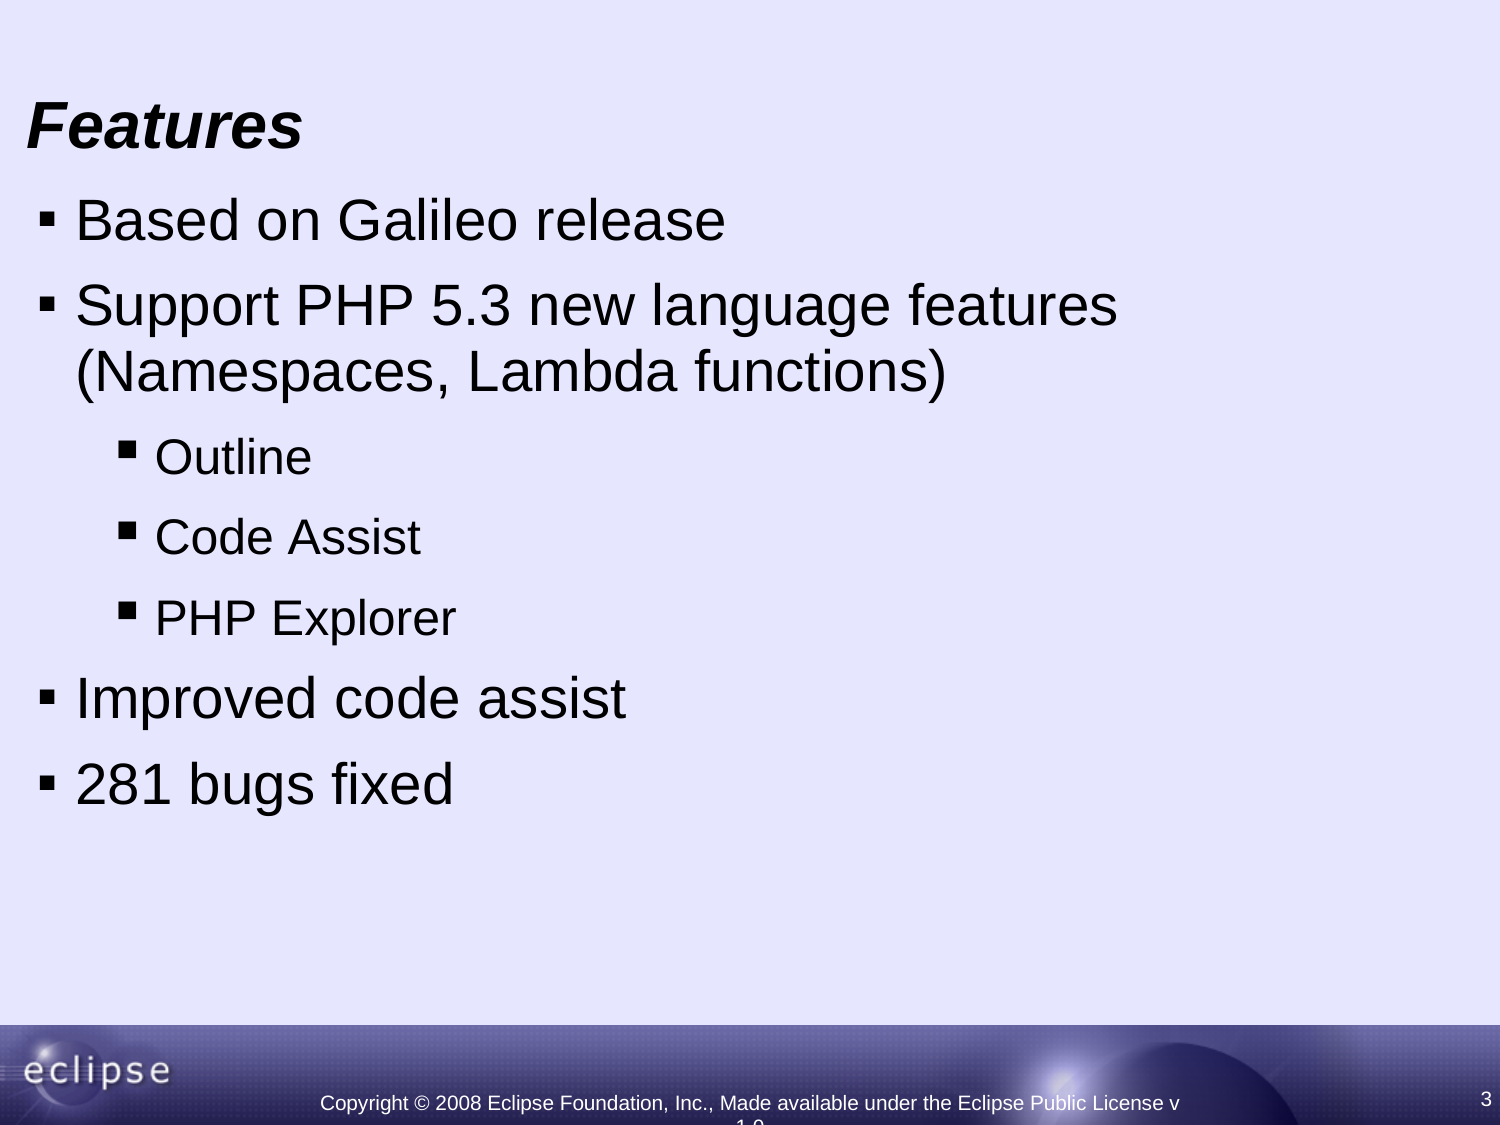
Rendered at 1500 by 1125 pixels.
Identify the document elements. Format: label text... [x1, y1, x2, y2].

list Based on Galileo release Support PHP 5.3 new language features (Namespaces, Lambda functions) Outline Code Assist PHP Explorer Improved code assist 281 bugs fixed [37, 187, 1463, 1021]
title Features [26, 84, 1474, 172]
picture [0, 1025, 1500, 1125]
